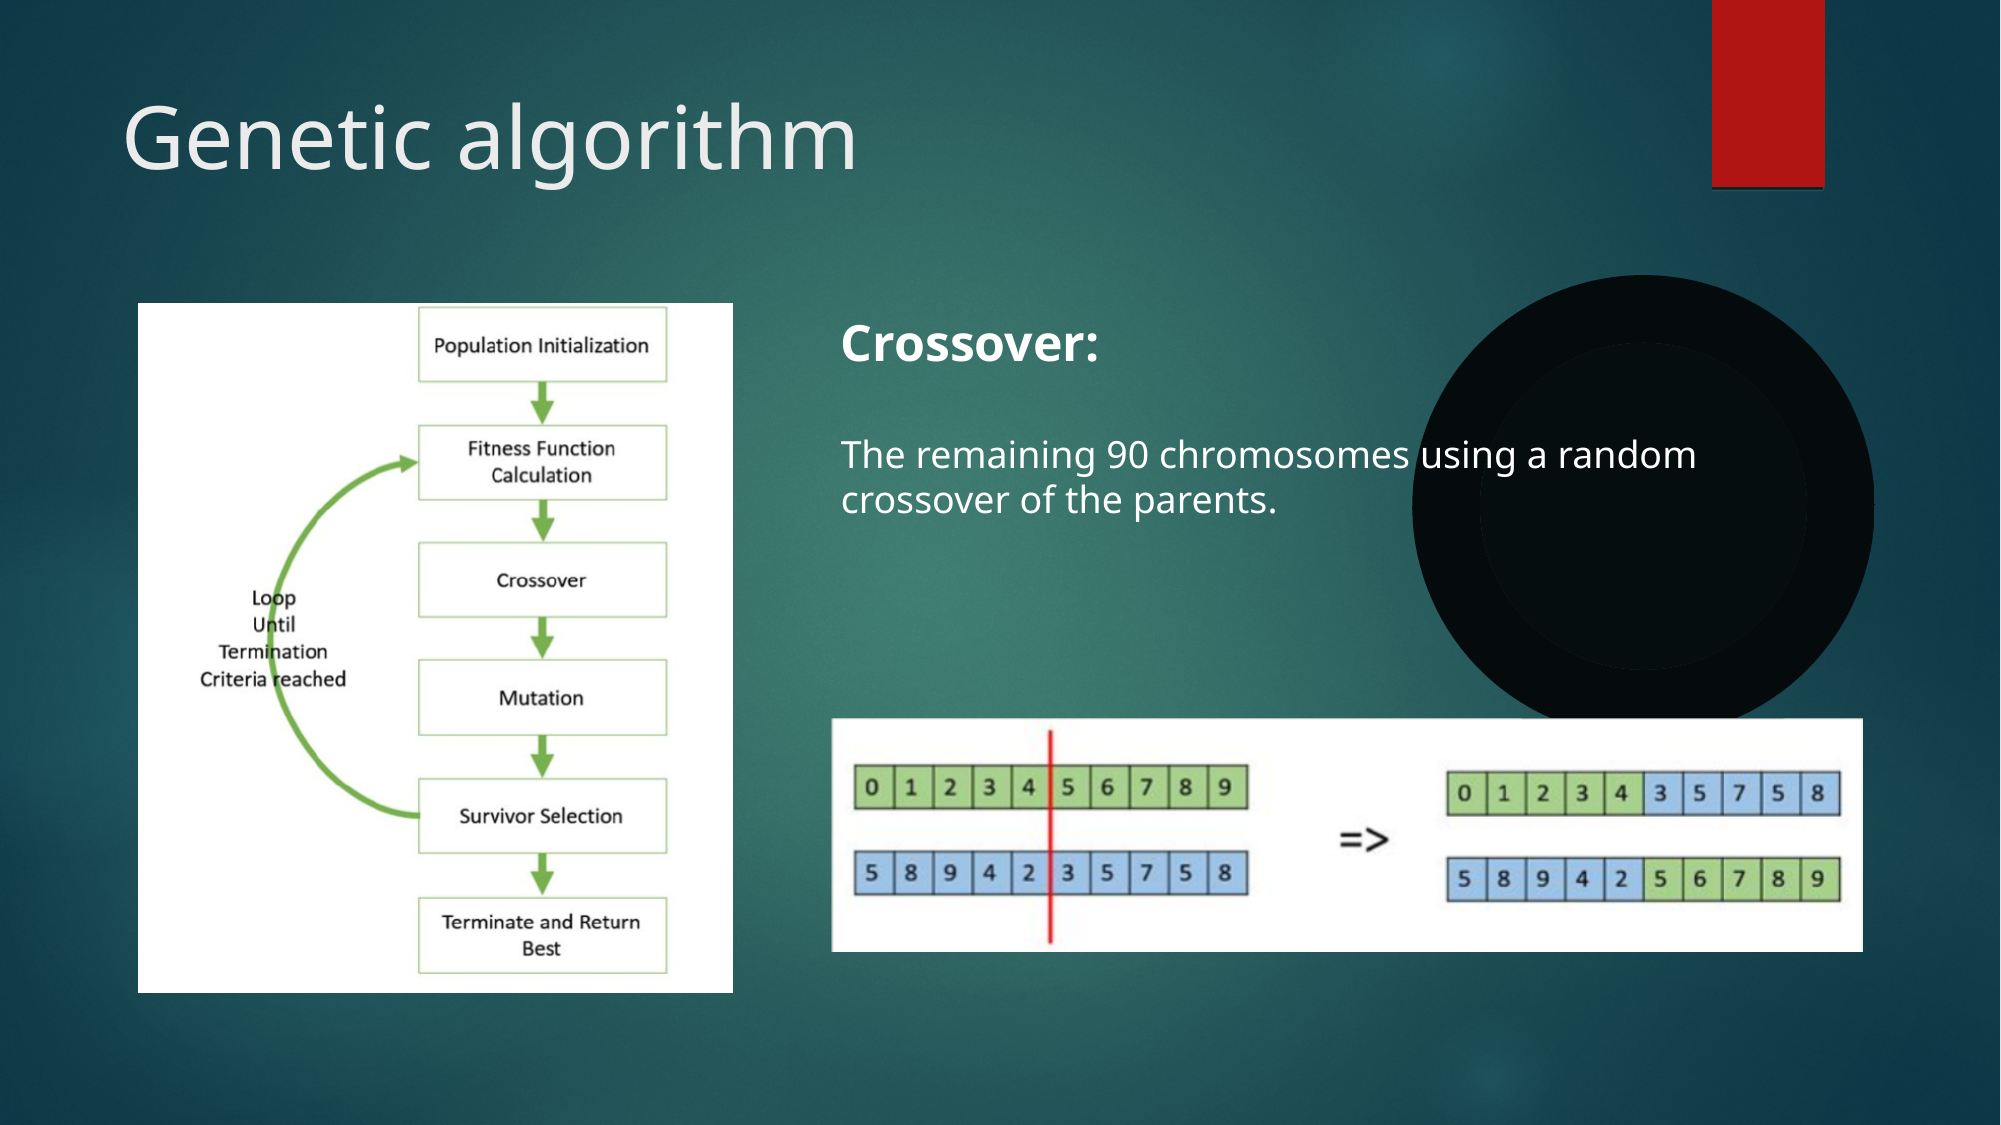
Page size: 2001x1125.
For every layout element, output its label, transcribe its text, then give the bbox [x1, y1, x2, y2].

title Genetic algorithm [106, 74, 1649, 305]
text_box Crossover: The remaining 90 chromosomes using a random crossover of the parents. [825, 304, 1935, 577]
picture [138, 304, 733, 993]
picture [831, 718, 1863, 953]
